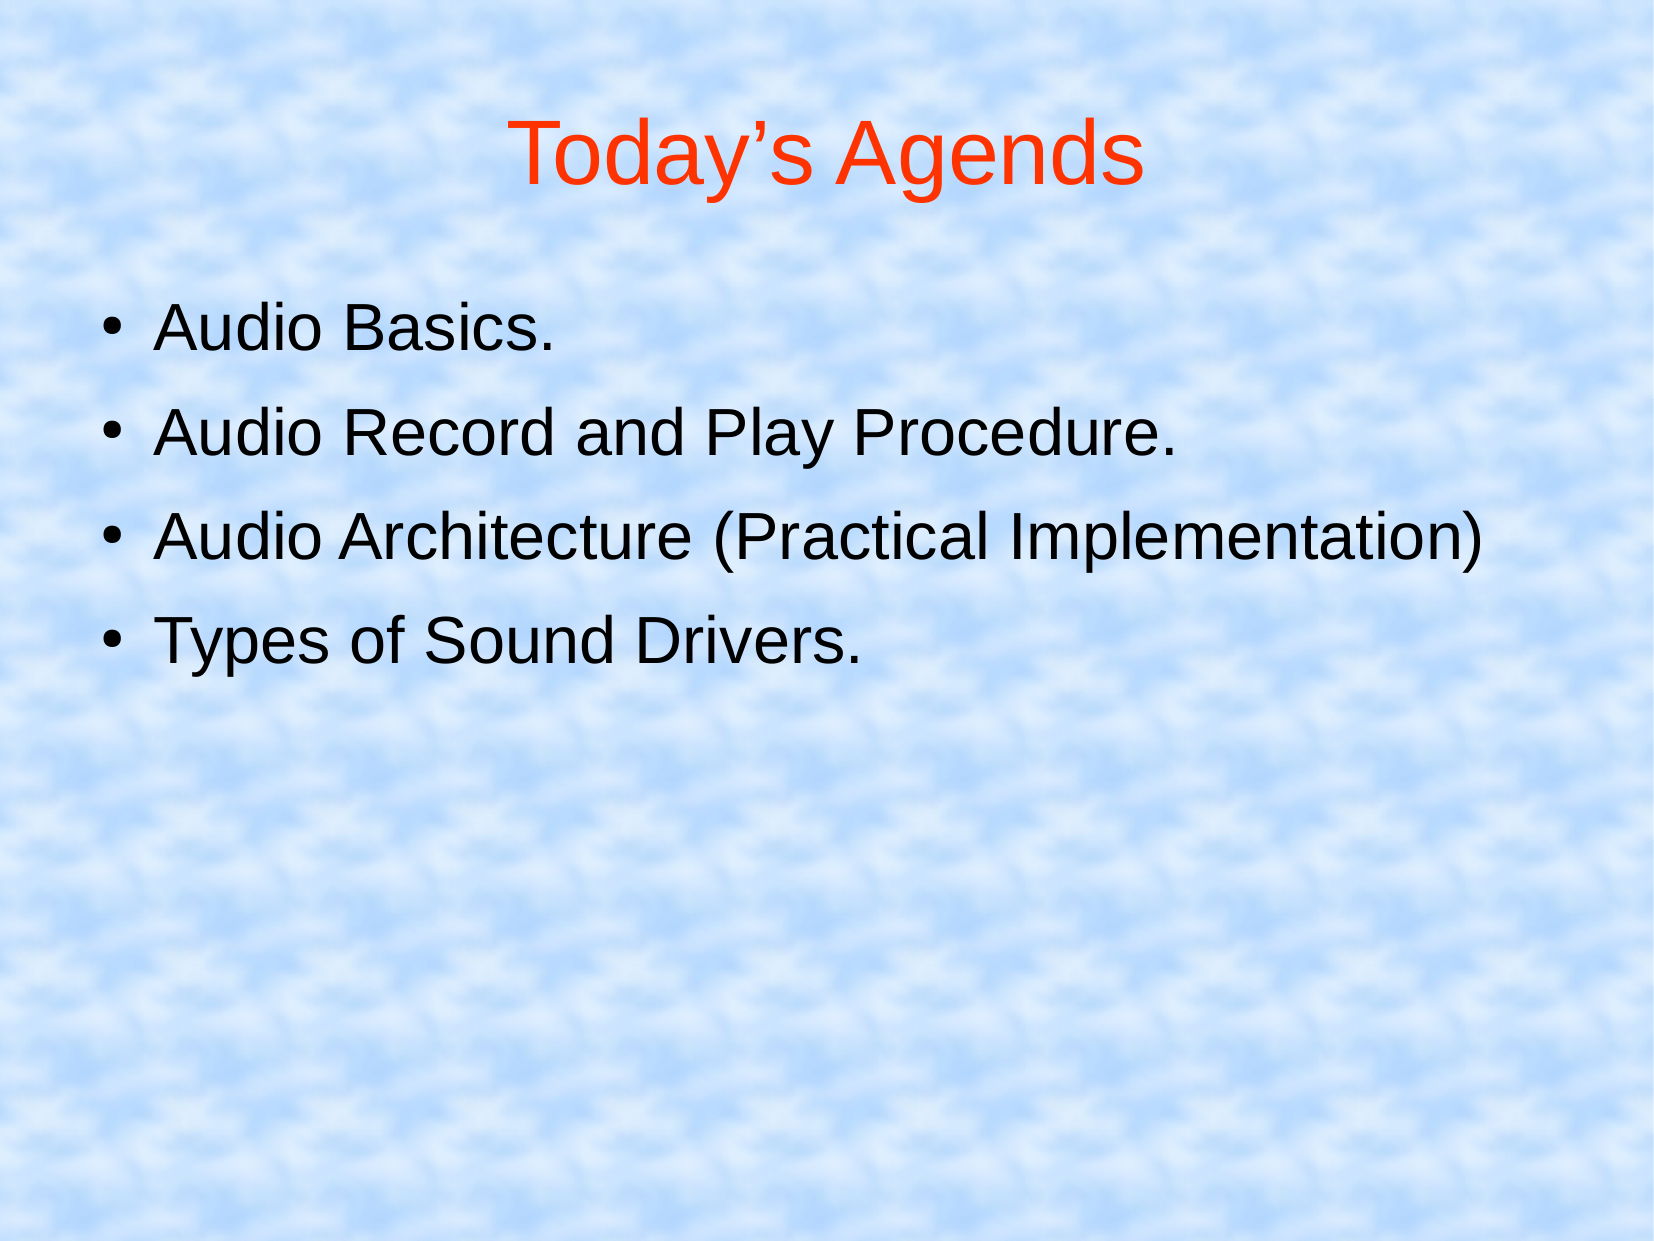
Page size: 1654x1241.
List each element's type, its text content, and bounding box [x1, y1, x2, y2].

title Today’s Agends [82, 49, 1571, 257]
list Audio Basics. Audio Record and Play Procedure. Audio Architecture (Practical Implementation) Types of Sound Drivers. [82, 290, 1571, 1010]
picture [0, 0, 1654, 1241]
